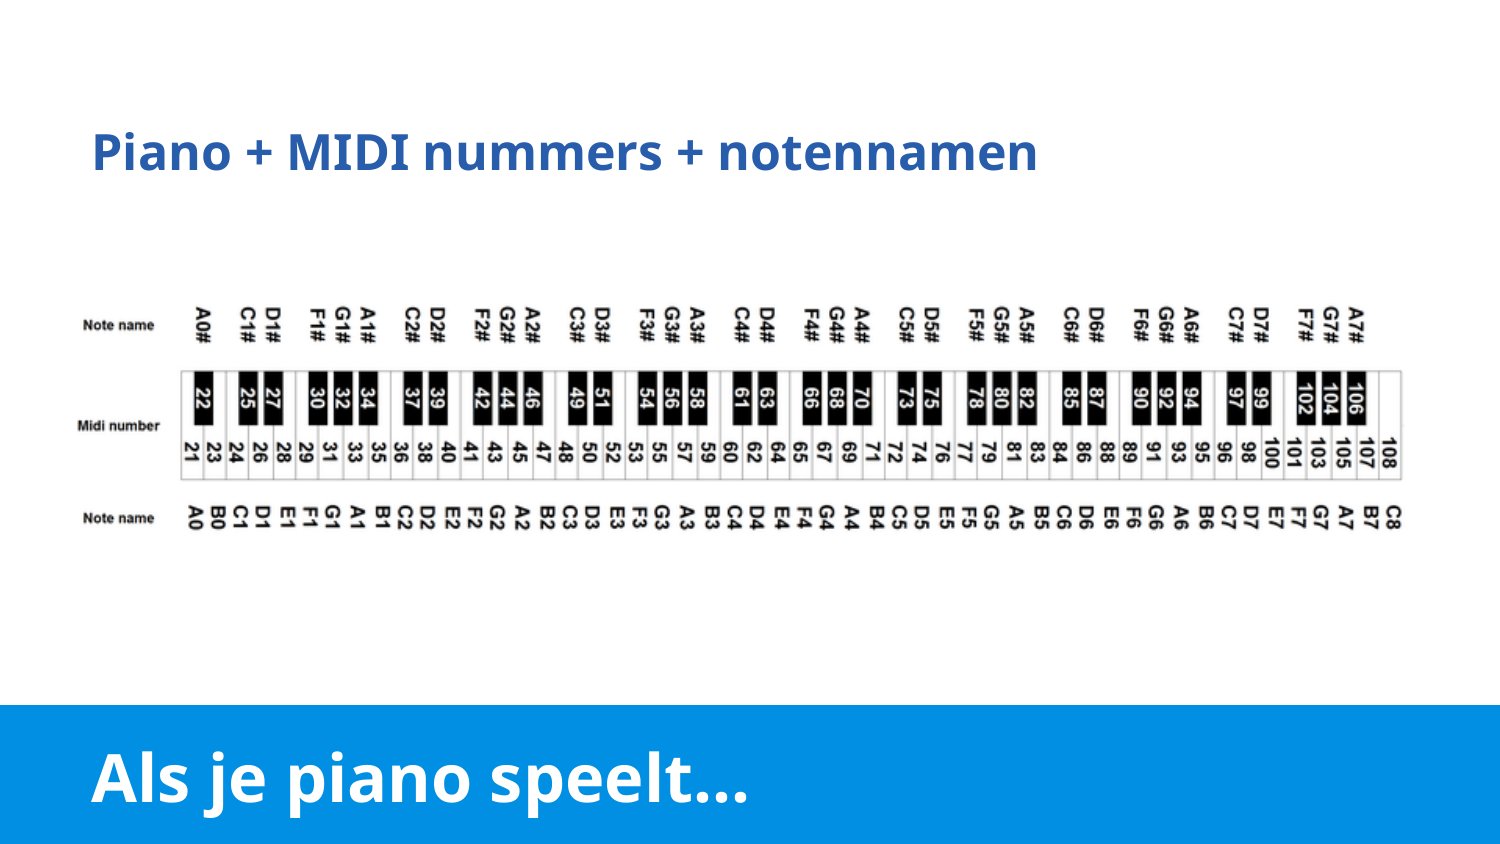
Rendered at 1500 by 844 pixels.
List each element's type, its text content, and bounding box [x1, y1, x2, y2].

picture [76, 303, 1405, 540]
subtitle Piano + MIDI nummers + notennamen [76, 75, 1438, 152]
title Als je piano speelt... [76, 721, 1500, 828]
picture [0, 705, 1500, 844]
